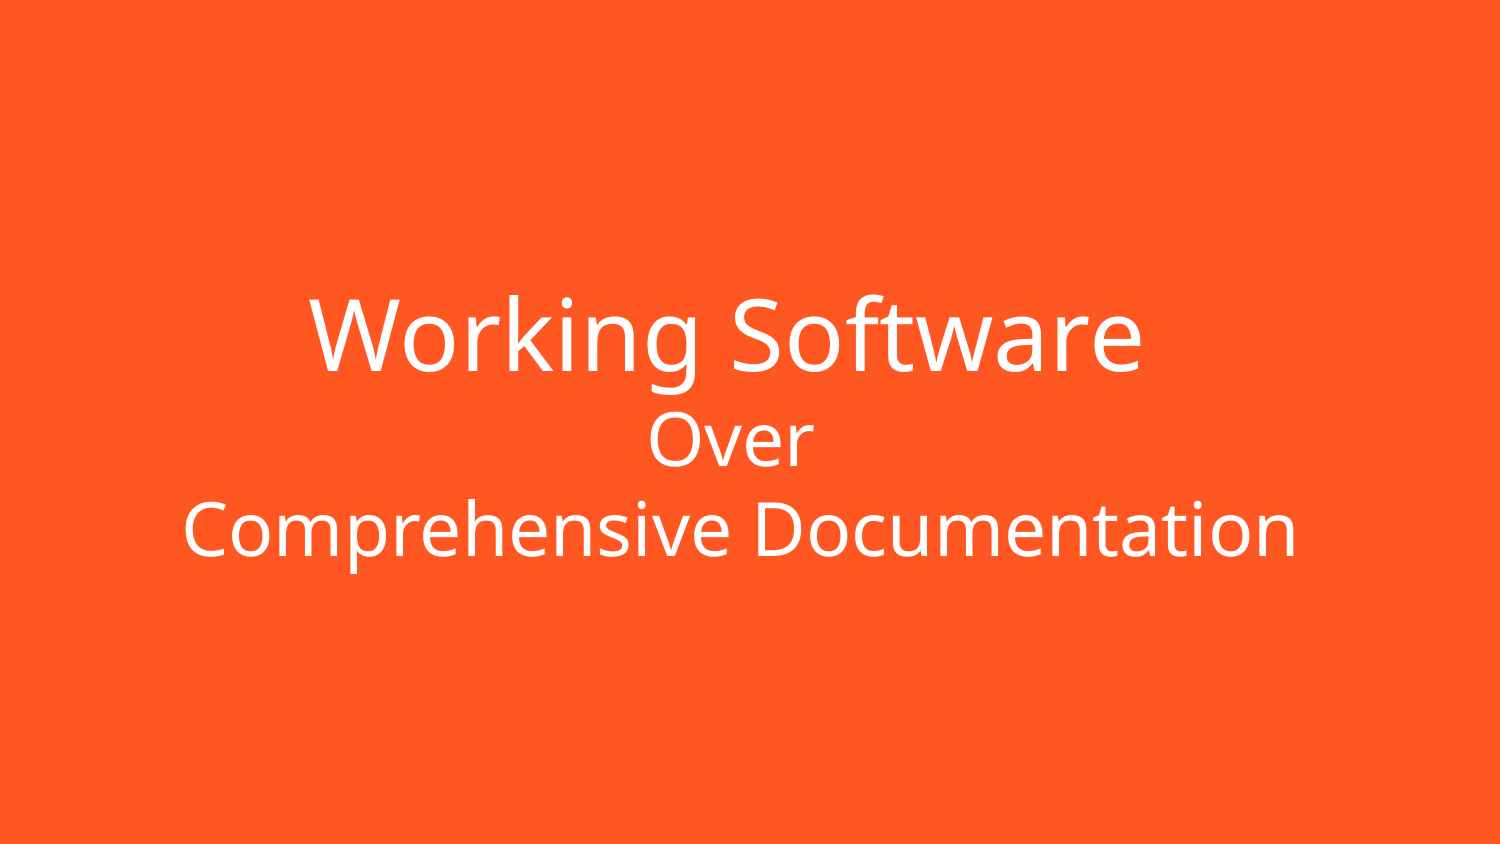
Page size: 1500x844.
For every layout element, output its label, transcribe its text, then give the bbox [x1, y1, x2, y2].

title Working Software Over Comprehensive Documentation [80, 86, 1401, 758]
